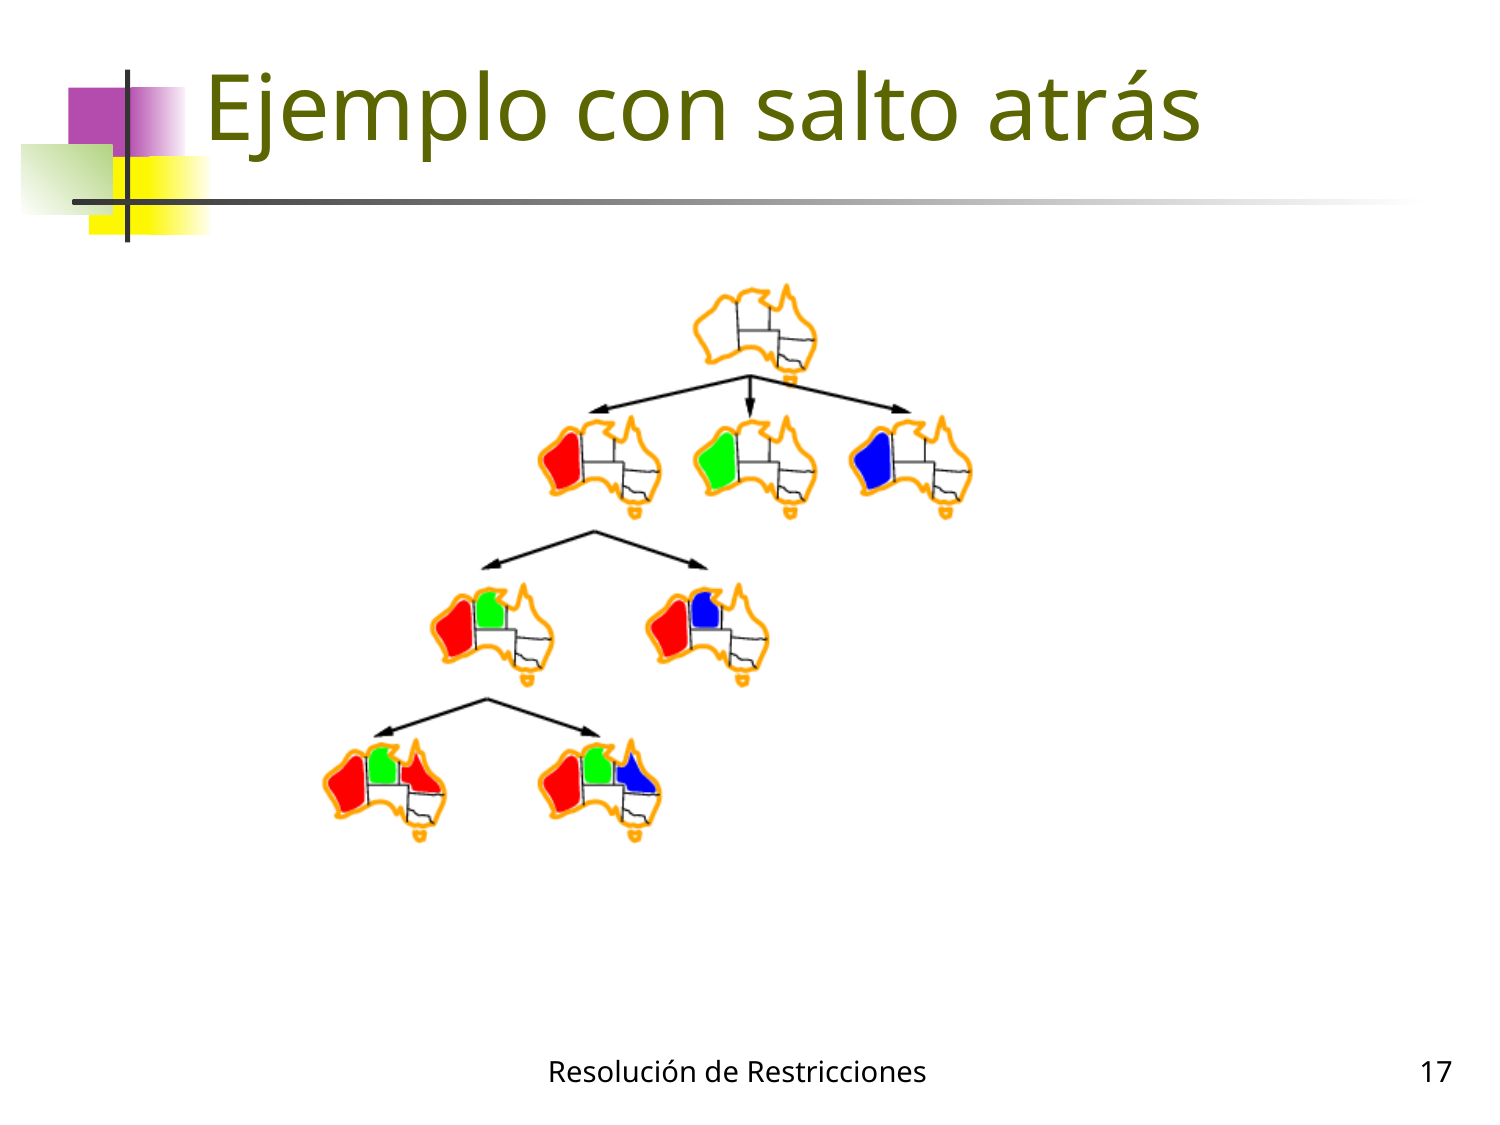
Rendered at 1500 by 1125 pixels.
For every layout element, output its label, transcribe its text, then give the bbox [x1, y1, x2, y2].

picture [269, 265, 1231, 860]
title Ejemplo con salto atrás [188, 35, 1468, 175]
